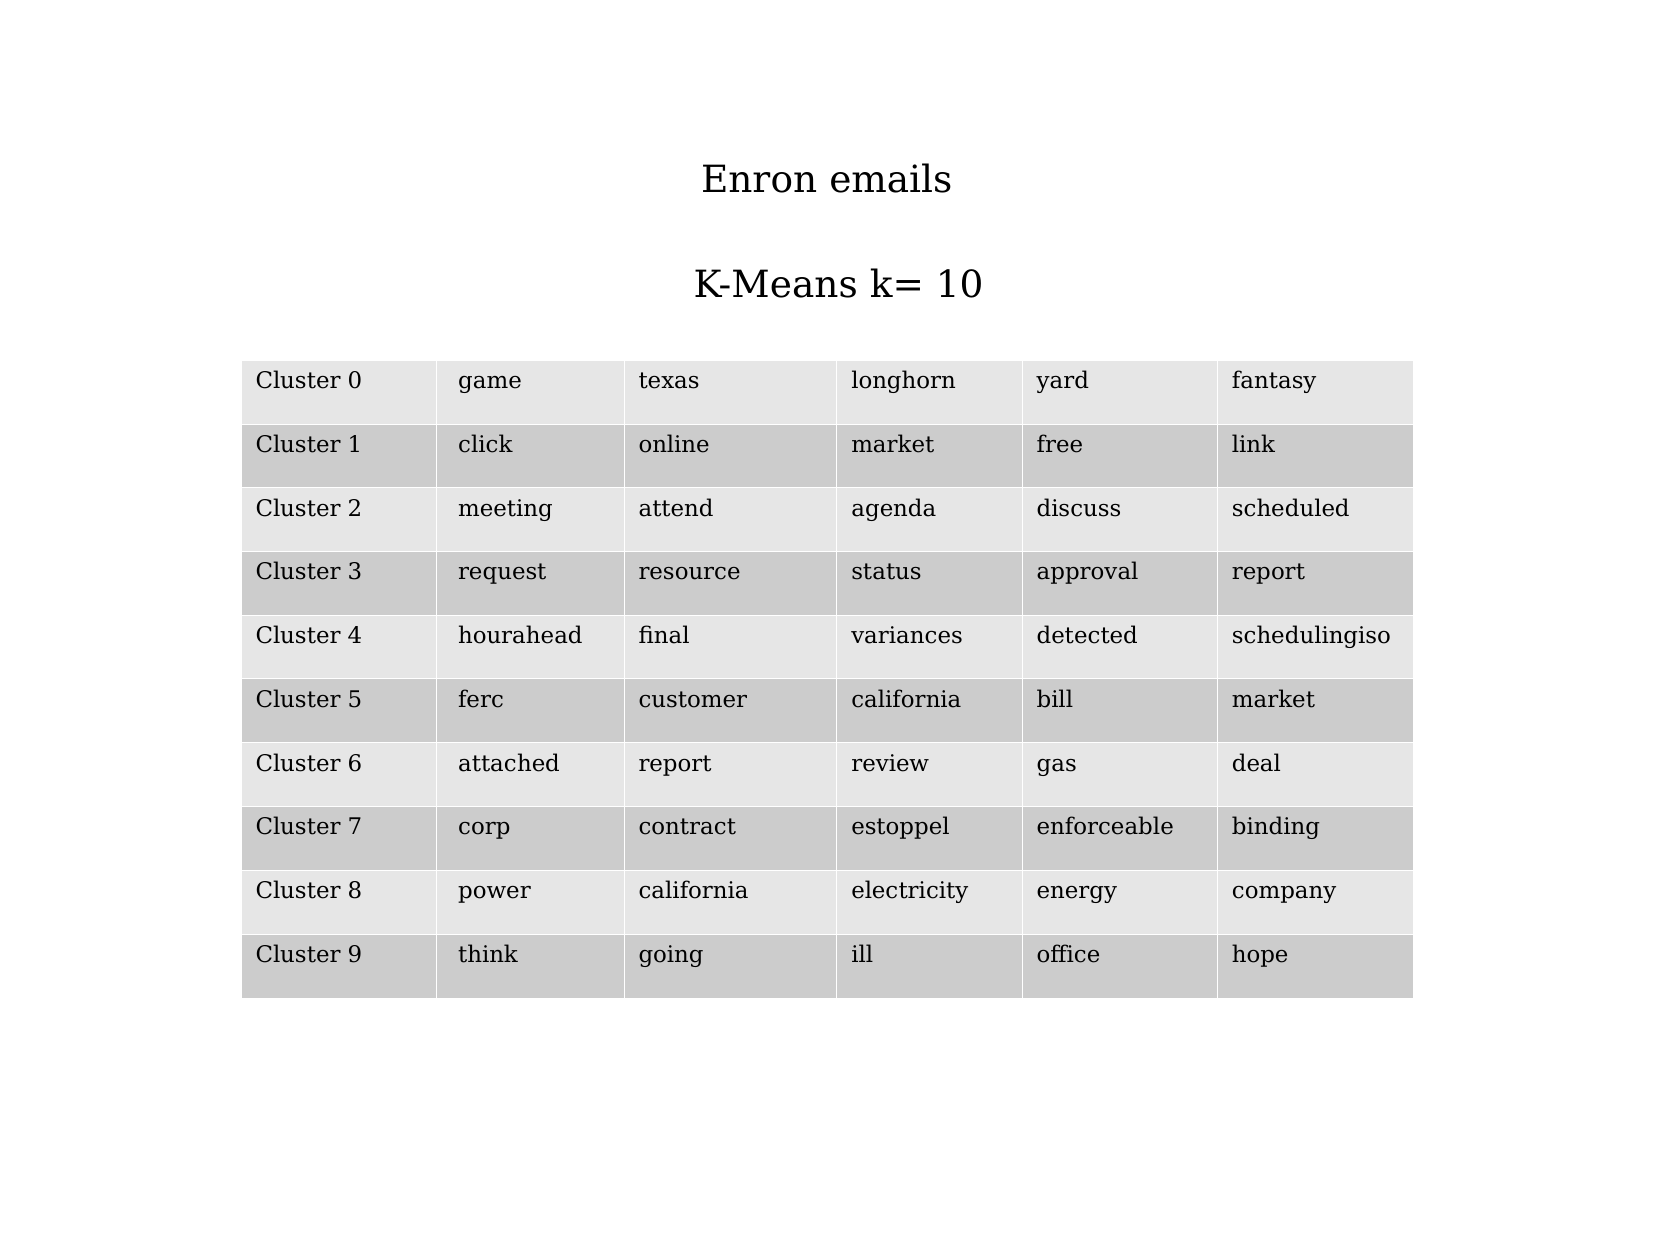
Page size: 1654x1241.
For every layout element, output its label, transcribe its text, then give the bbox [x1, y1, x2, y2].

table_cell bill [1023, 679, 1217, 742]
table_cell power [437, 871, 624, 934]
table_cell Cluster 1 [242, 425, 436, 487]
table_cell final [625, 616, 836, 678]
table_cell estoppel [837, 807, 1022, 870]
table_cell california [625, 871, 836, 934]
table_header fantasy [1218, 361, 1413, 424]
table_header yard [1023, 361, 1217, 424]
table_cell scheduled [1218, 488, 1413, 551]
table_cell Cluster 6 [242, 743, 436, 806]
table_cell corp [437, 807, 624, 870]
table_cell online [625, 425, 836, 487]
table_cell Cluster 4 [242, 616, 436, 678]
table_cell going [625, 935, 836, 998]
table_cell ill [837, 935, 1022, 998]
table_cell office [1023, 935, 1217, 998]
table_cell electricity [837, 871, 1022, 934]
table_cell request [437, 552, 624, 615]
table_cell variances [837, 616, 1022, 678]
table_cell market [1218, 679, 1413, 742]
table_cell think [437, 935, 624, 998]
table_cell meeting [437, 488, 624, 551]
table_cell enforceable [1023, 807, 1217, 870]
table_cell energy [1023, 871, 1217, 934]
table_header game [437, 361, 624, 424]
table_cell market [837, 425, 1022, 487]
table_cell gas [1023, 743, 1217, 806]
table_cell report [1218, 552, 1413, 615]
table_cell california [837, 679, 1022, 742]
table_cell Cluster 7 [242, 807, 436, 870]
table_cell Cluster 2 [242, 488, 436, 551]
table_cell attached [437, 743, 624, 806]
text_box K-Means k= 10 [678, 255, 999, 314]
table_cell click [437, 425, 624, 487]
table_cell hourahead [437, 616, 624, 678]
table_cell schedulingiso [1218, 616, 1413, 678]
table_cell Cluster 3 [242, 552, 436, 615]
table_cell Cluster 8 [242, 871, 436, 934]
table_cell status [837, 552, 1022, 615]
table_cell agenda [837, 488, 1022, 551]
table_cell report [625, 743, 836, 806]
table_cell approval [1023, 552, 1217, 615]
table_cell deal [1218, 743, 1413, 806]
table_cell contract [625, 807, 836, 870]
table_cell discuss [1023, 488, 1217, 551]
table_cell link [1218, 425, 1413, 487]
text_box Enron emails [686, 150, 968, 209]
table_cell hope [1218, 935, 1413, 998]
table_cell free [1023, 425, 1217, 487]
table_cell resource [625, 552, 836, 615]
table_cell customer [625, 679, 836, 742]
table_header Cluster 0 [242, 361, 436, 424]
table_header texas [625, 361, 836, 424]
table_cell binding [1218, 807, 1413, 870]
table_cell Cluster 5 [242, 679, 436, 742]
table_cell ferc [437, 679, 624, 742]
table_cell Cluster 9 [242, 935, 436, 998]
table_cell review [837, 743, 1022, 806]
table_cell company [1218, 871, 1413, 934]
table_cell detected [1023, 616, 1217, 678]
table_header longhorn [837, 361, 1022, 424]
table_cell attend [625, 488, 836, 551]
